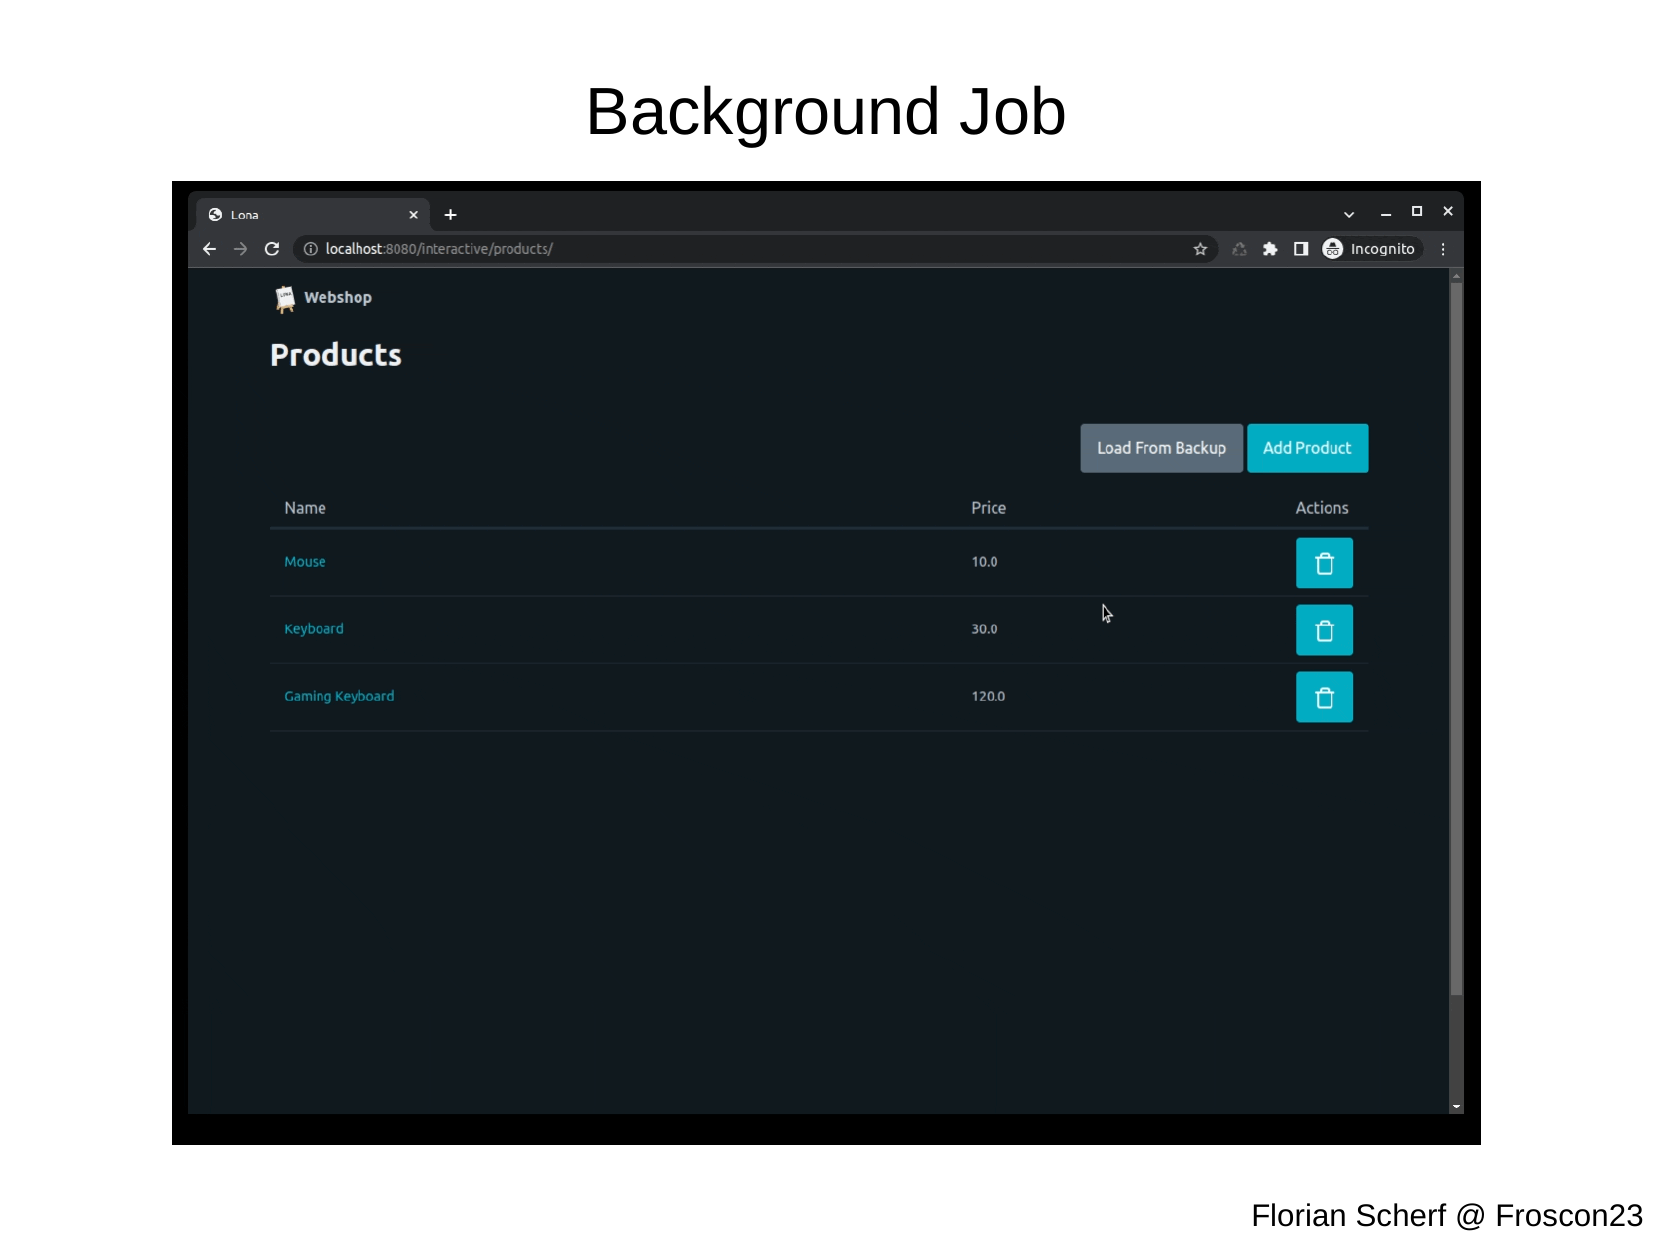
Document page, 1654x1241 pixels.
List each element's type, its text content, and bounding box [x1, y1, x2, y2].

title Background Job [82, 8, 1571, 216]
picture [172, 181, 1481, 1145]
list Florian Scherf @ Froscon23 [1180, 1198, 1654, 1241]
